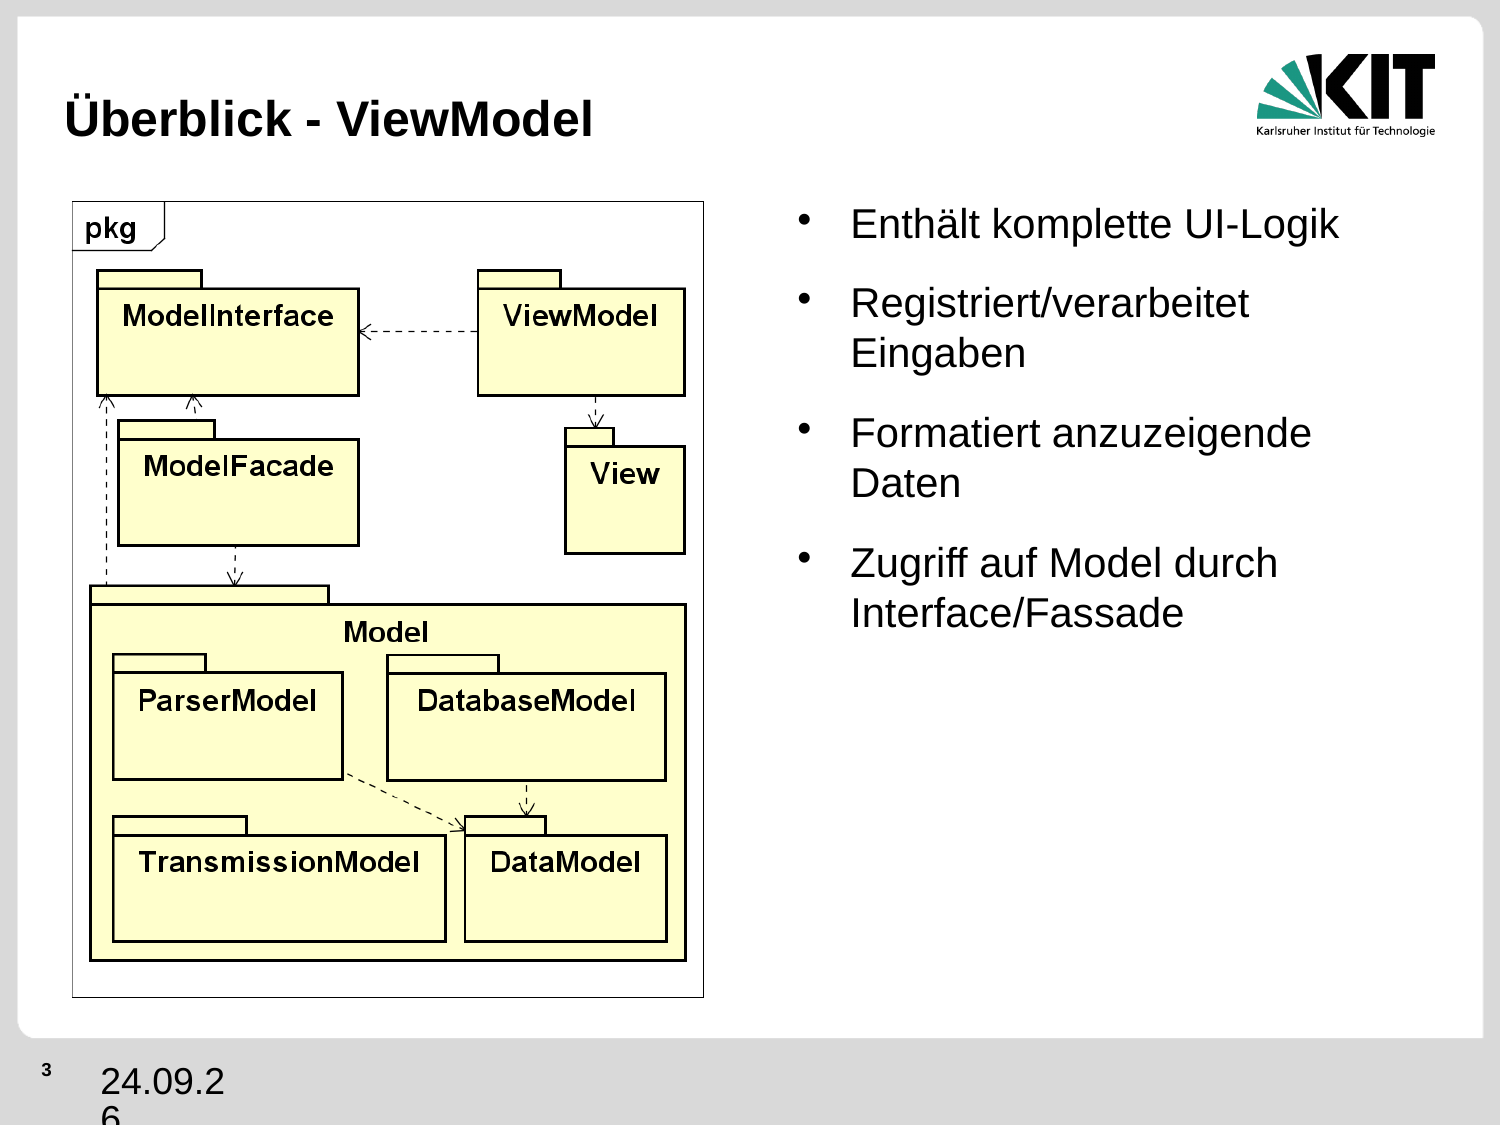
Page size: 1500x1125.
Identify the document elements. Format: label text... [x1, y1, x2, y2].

picture [106, 1118, 116, 1125]
text_box Enthält komplette UI-Logik Registriert/verarbeitet Eingaben Formatiert anzuzeigende Daten Zugriff auf Model durch Interface/Fassade [779, 196, 1436, 1000]
text_box Überblick - ViewModel [64, 54, 1198, 147]
picture [0, 0, 1500, 1125]
